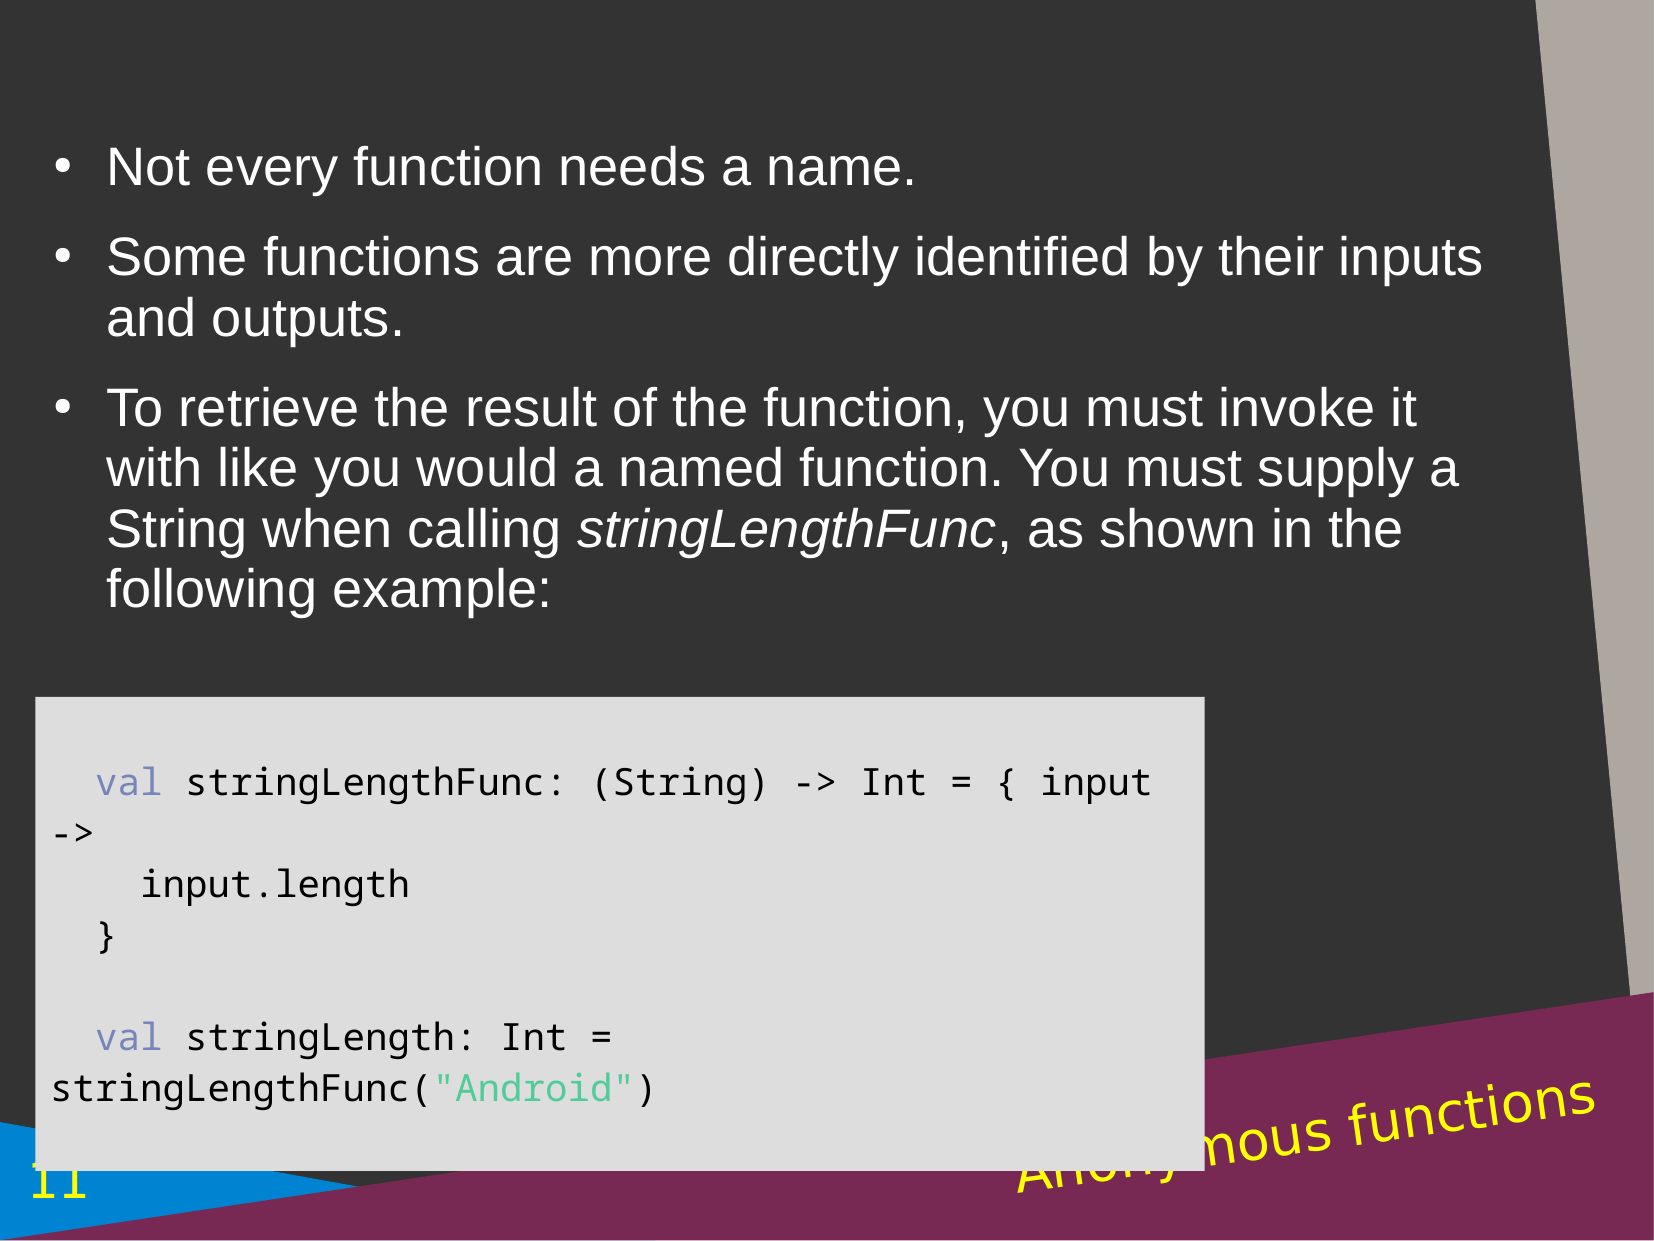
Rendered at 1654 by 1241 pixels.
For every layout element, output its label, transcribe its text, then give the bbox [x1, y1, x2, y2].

text_box val stringLengthFunc: (String) -> Int = { input -> input.length } val stringLength: Int = stringLengthFunc("Android") [35, 696, 1205, 975]
list Not every function needs a name. Some functions are more directly identified by their inputs and outputs. To retrieve the result of the function, you must invoke it with like you would a named function. You must supply a String when calling stringLengthFunc, as shown in the following example: [35, 59, 1524, 697]
title Anonymous functions [968, 995, 1654, 1241]
